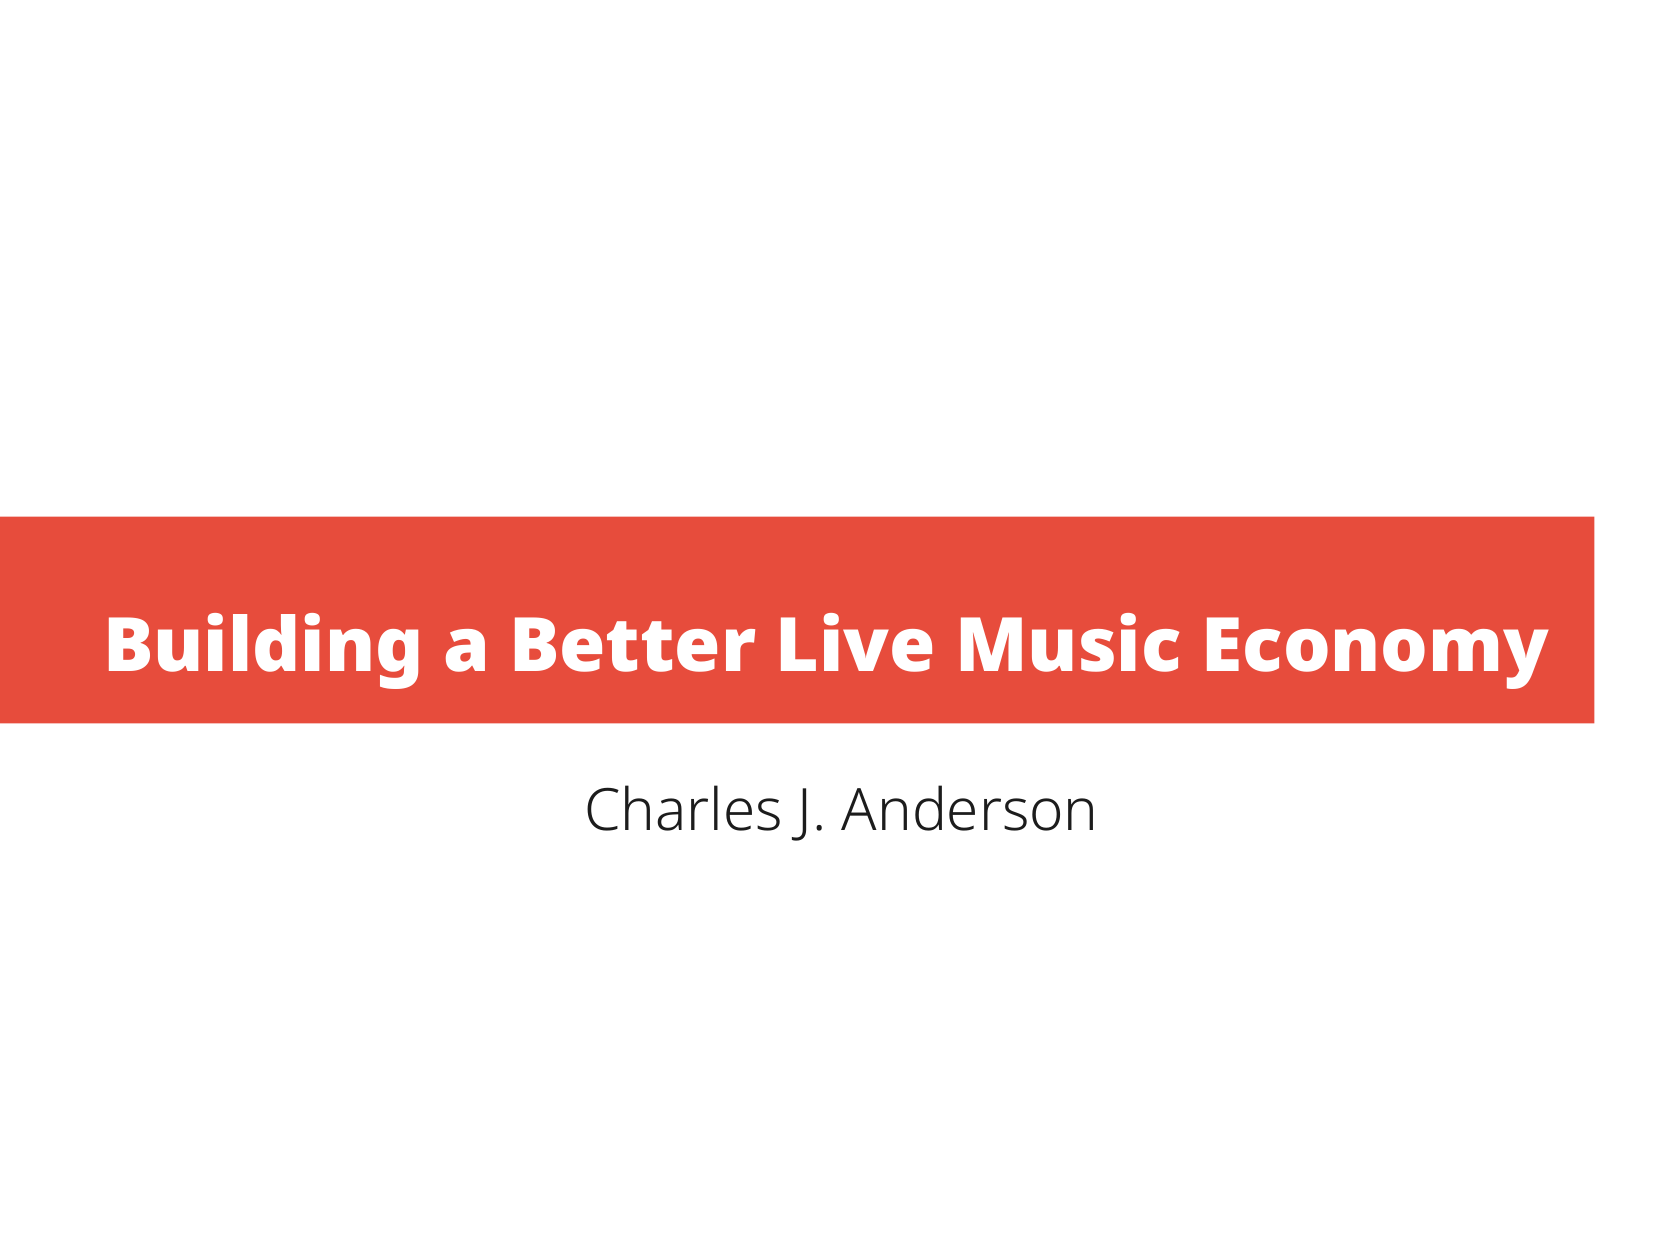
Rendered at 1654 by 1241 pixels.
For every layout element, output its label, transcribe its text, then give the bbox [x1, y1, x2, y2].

subtitle Charles J. Anderson [88, 767, 1595, 1182]
title Building a Better Live Music Economy [59, 546, 1595, 694]
